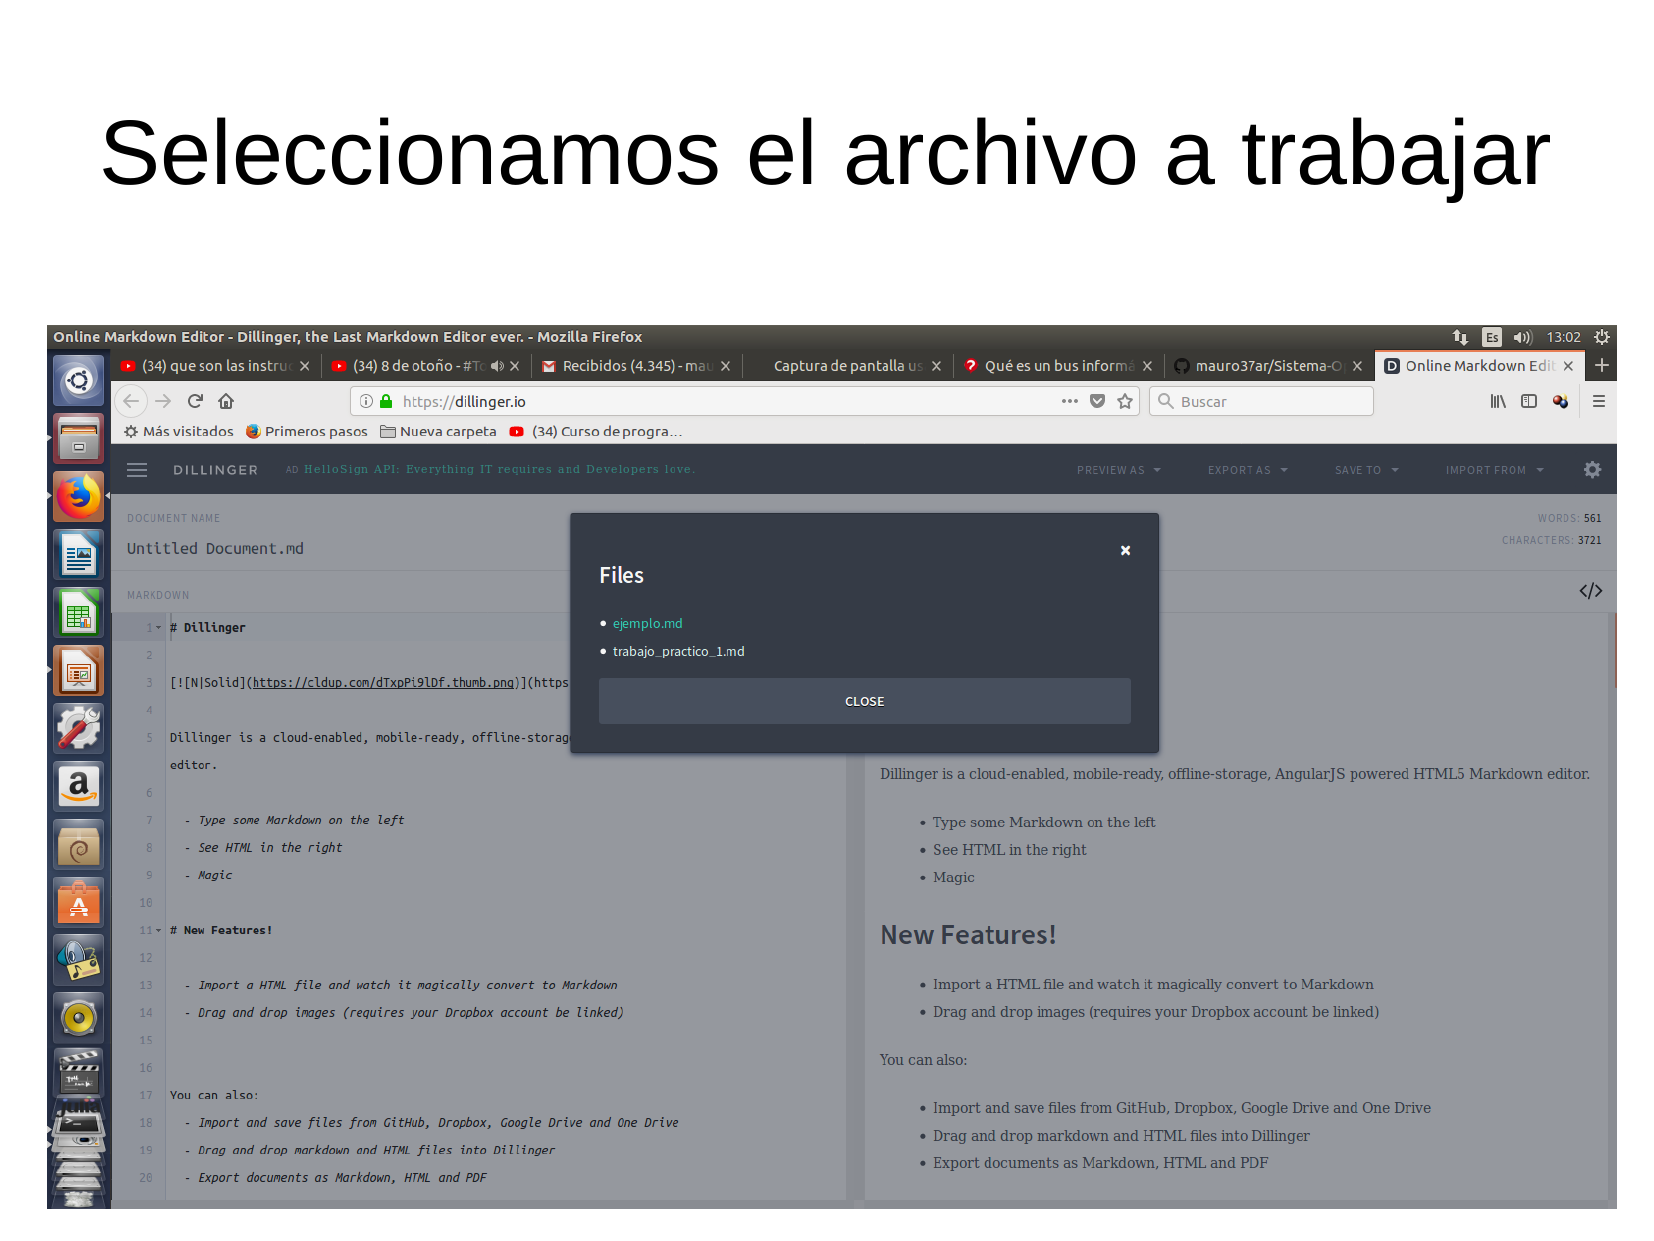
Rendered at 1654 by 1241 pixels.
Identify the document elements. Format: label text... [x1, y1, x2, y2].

title Seleccionamos el archivo a trabajar [82, 49, 1571, 257]
picture [47, 325, 1617, 1209]
